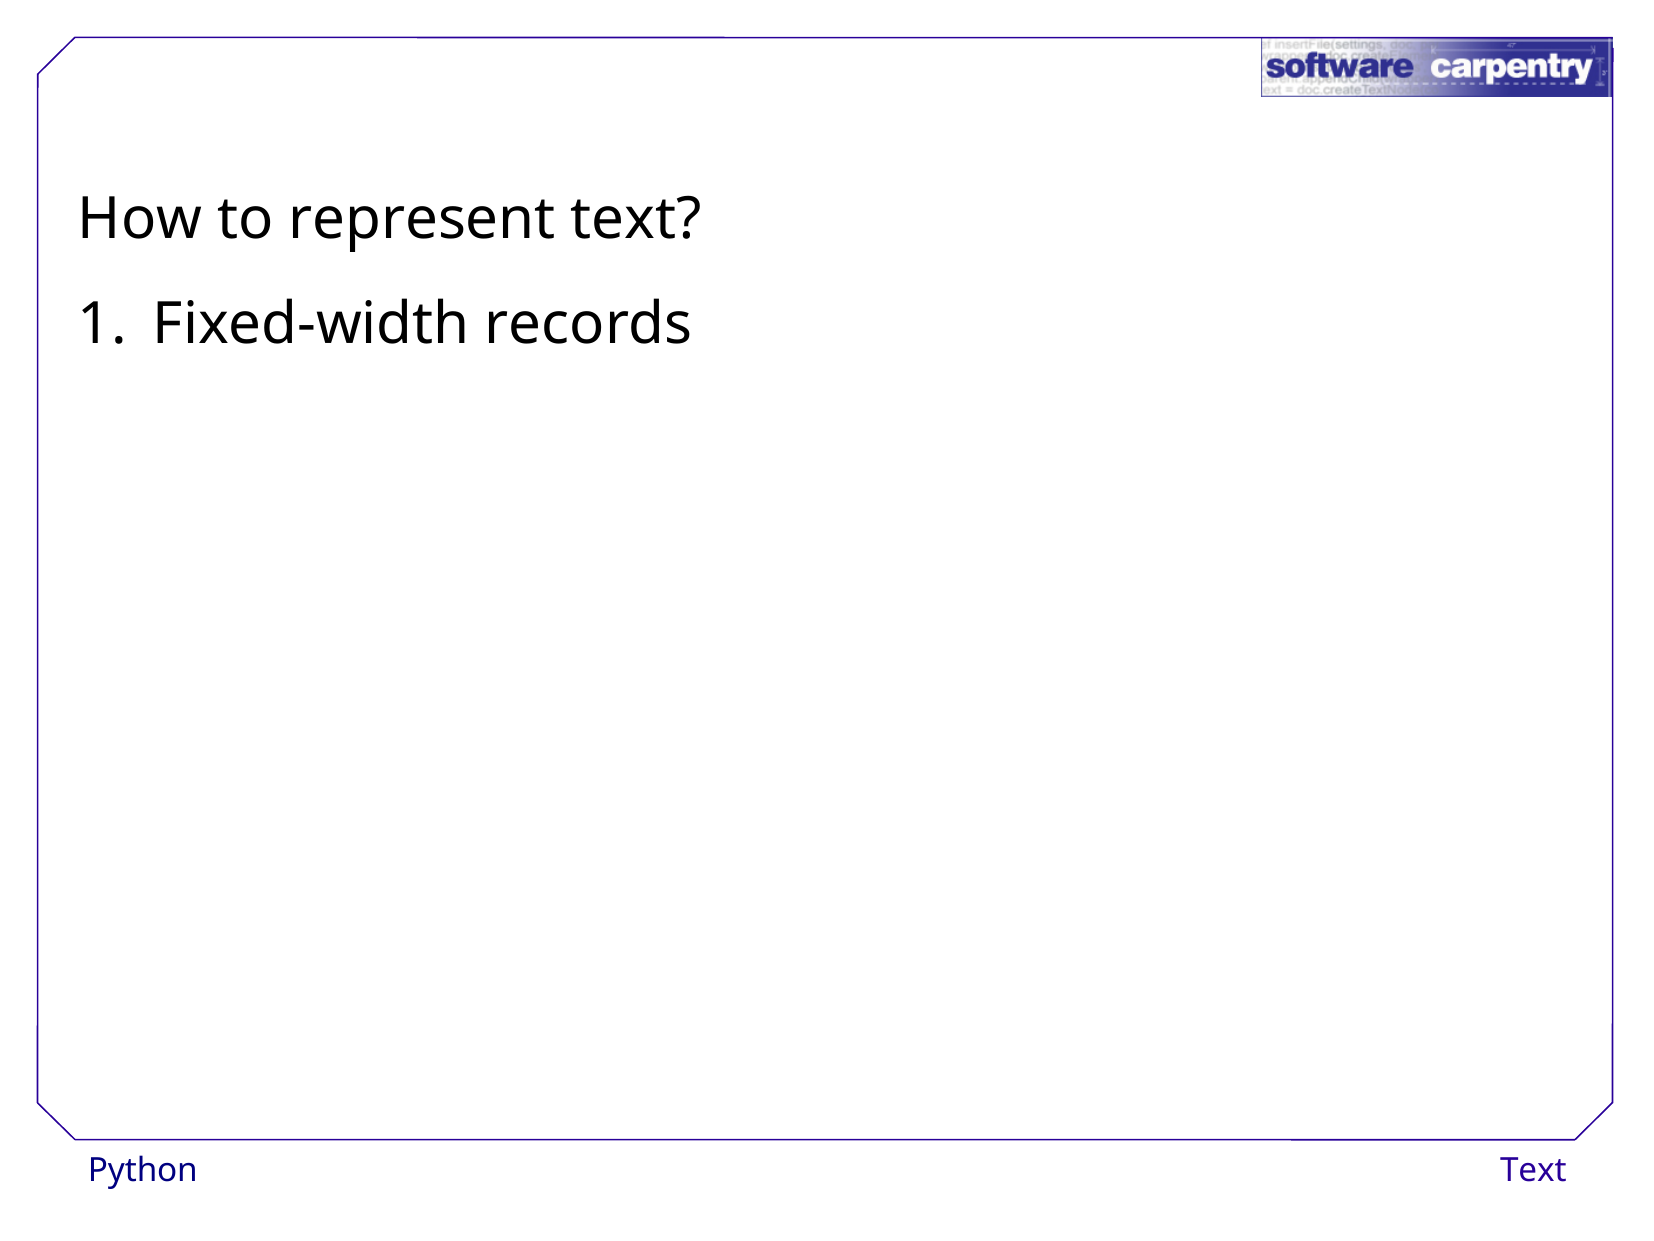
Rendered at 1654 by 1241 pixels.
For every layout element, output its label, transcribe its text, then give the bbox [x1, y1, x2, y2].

picture [1261, 39, 1613, 97]
text_box How to represent text? 1. Fixed-width records [63, 137, 867, 364]
